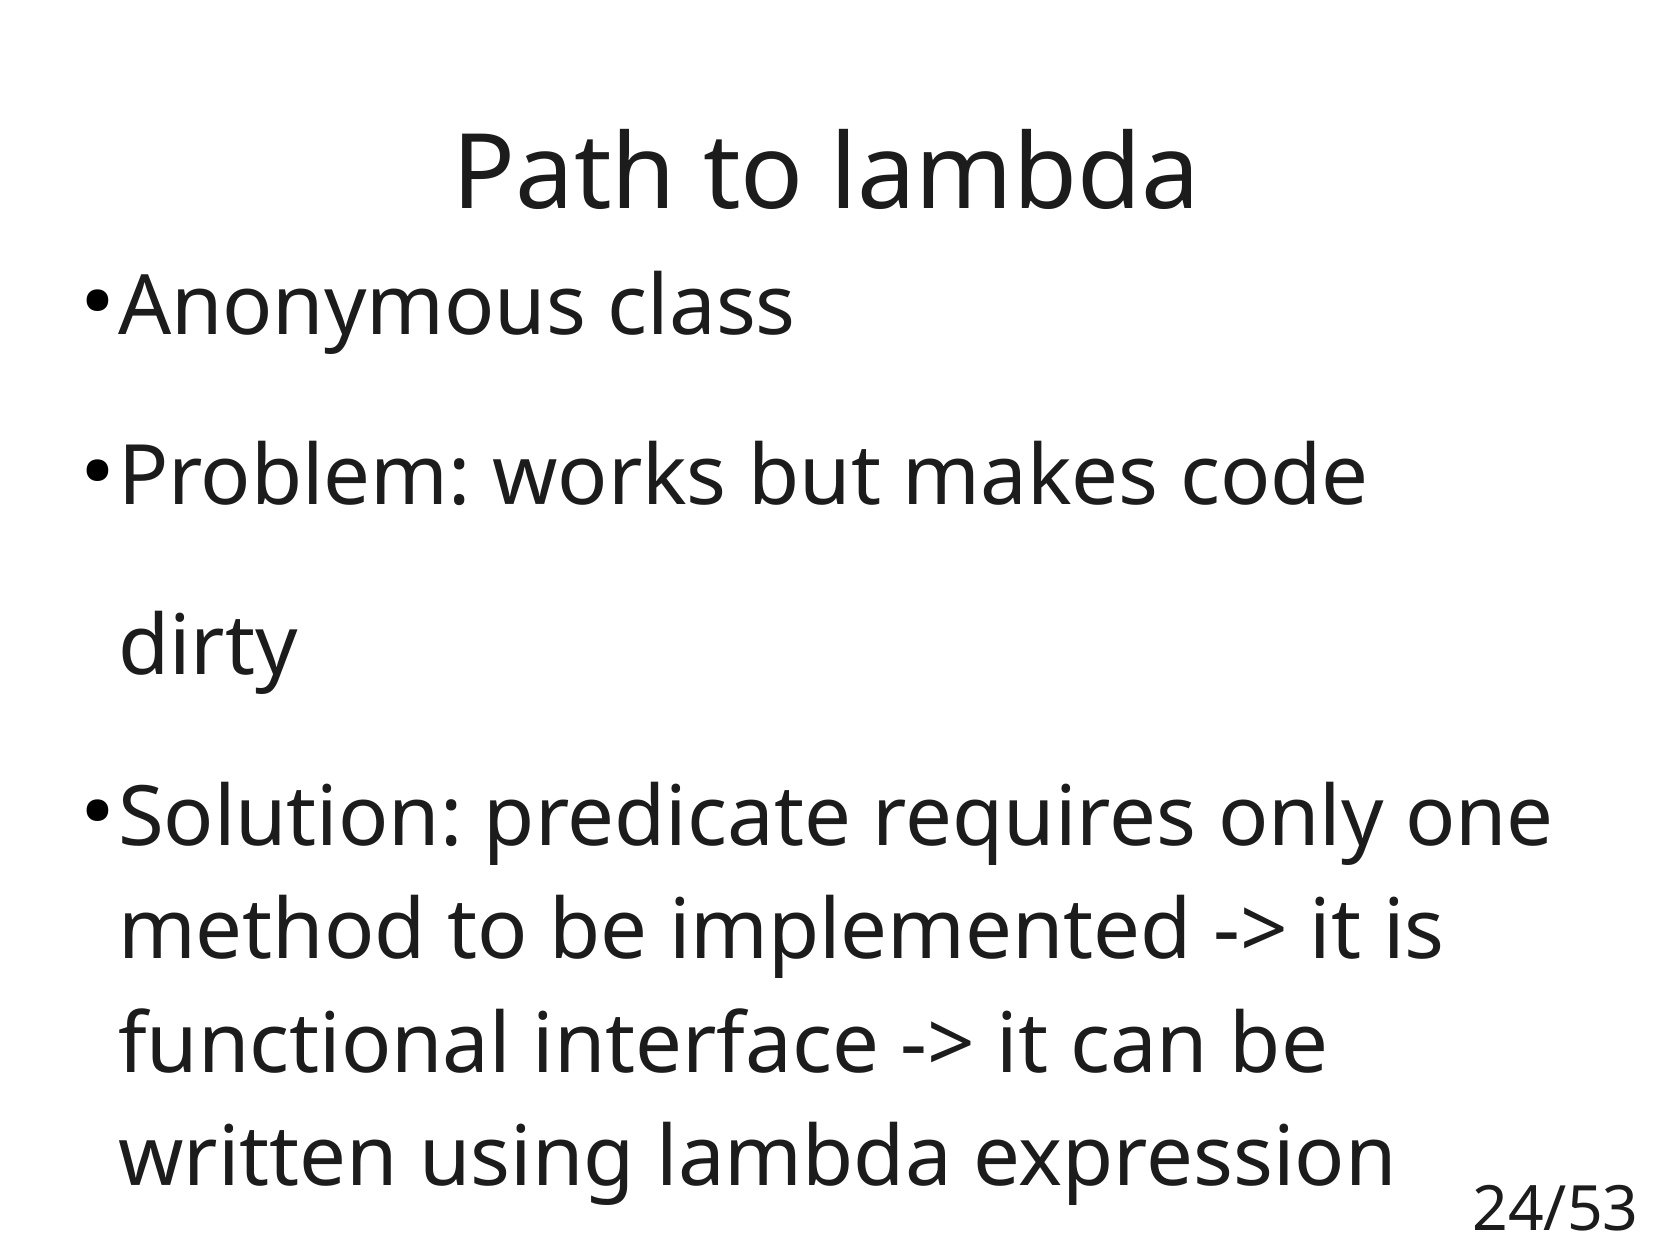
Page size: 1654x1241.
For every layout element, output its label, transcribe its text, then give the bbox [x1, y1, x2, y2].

subtitle Anonymous class Problem: works but makes code dirty Solution: predicate requires only one method to be implemented -> it is functional interface -> it can be written using lambda expression [82, 290, 1571, 1109]
title Path to lambda [82, 64, 1571, 272]
text_box <numer>/53 [1071, 1155, 1654, 1241]
